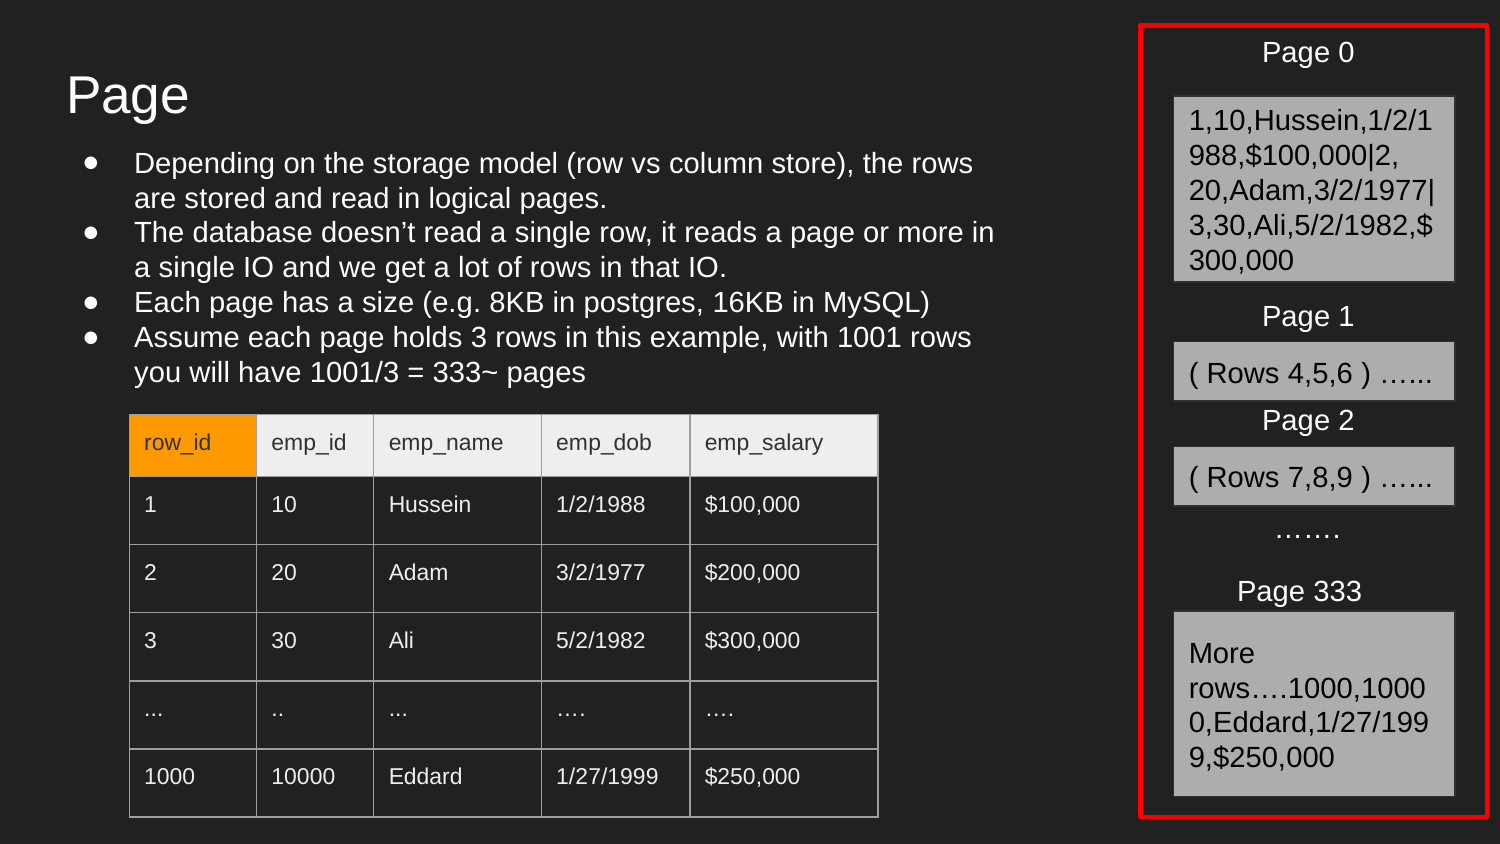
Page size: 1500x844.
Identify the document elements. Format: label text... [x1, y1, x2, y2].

table_cell ... [374, 682, 541, 748]
table_cell Hussein [374, 477, 541, 544]
table_cell 10 [257, 477, 373, 544]
table_cell 5/2/1982 [542, 613, 689, 680]
table_cell $100,000 [691, 477, 877, 544]
table_cell …. [691, 682, 877, 748]
table_cell 1000 [130, 750, 256, 816]
table_cell 3/2/1977 [542, 545, 689, 612]
text_box ( Rows 4,5,6 ) …... [1173, 341, 1456, 402]
table_cell 2 [130, 545, 256, 612]
text_box Page 333 [1222, 557, 1395, 623]
table_cell $250,000 [691, 750, 877, 816]
text_box ( Rows 7,8,9 ) …... [1173, 446, 1456, 506]
table_cell .. [257, 682, 373, 748]
table_cell 1/2/1988 [542, 477, 689, 544]
table_cell 20 [257, 545, 373, 612]
text_box Page 1 [1247, 281, 1382, 347]
table_cell ... [130, 682, 256, 748]
text_box 1,10,Hussein,1/2/1988,$100,000|2, 20,Adam,3/2/1977|3,30,Ali,5/2/1982,$300,000 [1173, 96, 1456, 282]
table_cell $300,000 [691, 613, 877, 680]
text_box ……. [1258, 494, 1394, 560]
table_cell Adam [374, 545, 541, 612]
table_cell Ali [374, 613, 541, 680]
table_cell Eddard [374, 750, 541, 816]
table_cell 1/27/1999 [542, 750, 689, 816]
table_cell $200,000 [691, 545, 877, 612]
table_cell 30 [257, 613, 373, 680]
text_box Page 0 [1247, 18, 1382, 84]
table_cell …. [542, 682, 689, 748]
table_cell 10000 [257, 750, 373, 816]
text_box More rows….1000,10000,Eddard,1/27/1999,$250,000 [1173, 610, 1456, 797]
table_cell 3 [130, 613, 256, 680]
title Page [51, 45, 1073, 140]
text_box Depending on the storage model (row vs column store), the rows are stored and read in logical pages. The database doesn’t read a single row, it reads a page or more in a single IO and we get a lot of rows in that IO. Each page has a size (e.g. 8KB in postgres, 16KB in MySQL) Assume each page holds 3 rows in this example, with 1001 rows you will have 1001/3 = 333~ pages [44, 128, 1034, 474]
text_box Page 2 [1247, 386, 1382, 452]
table_cell 1 [130, 477, 256, 544]
